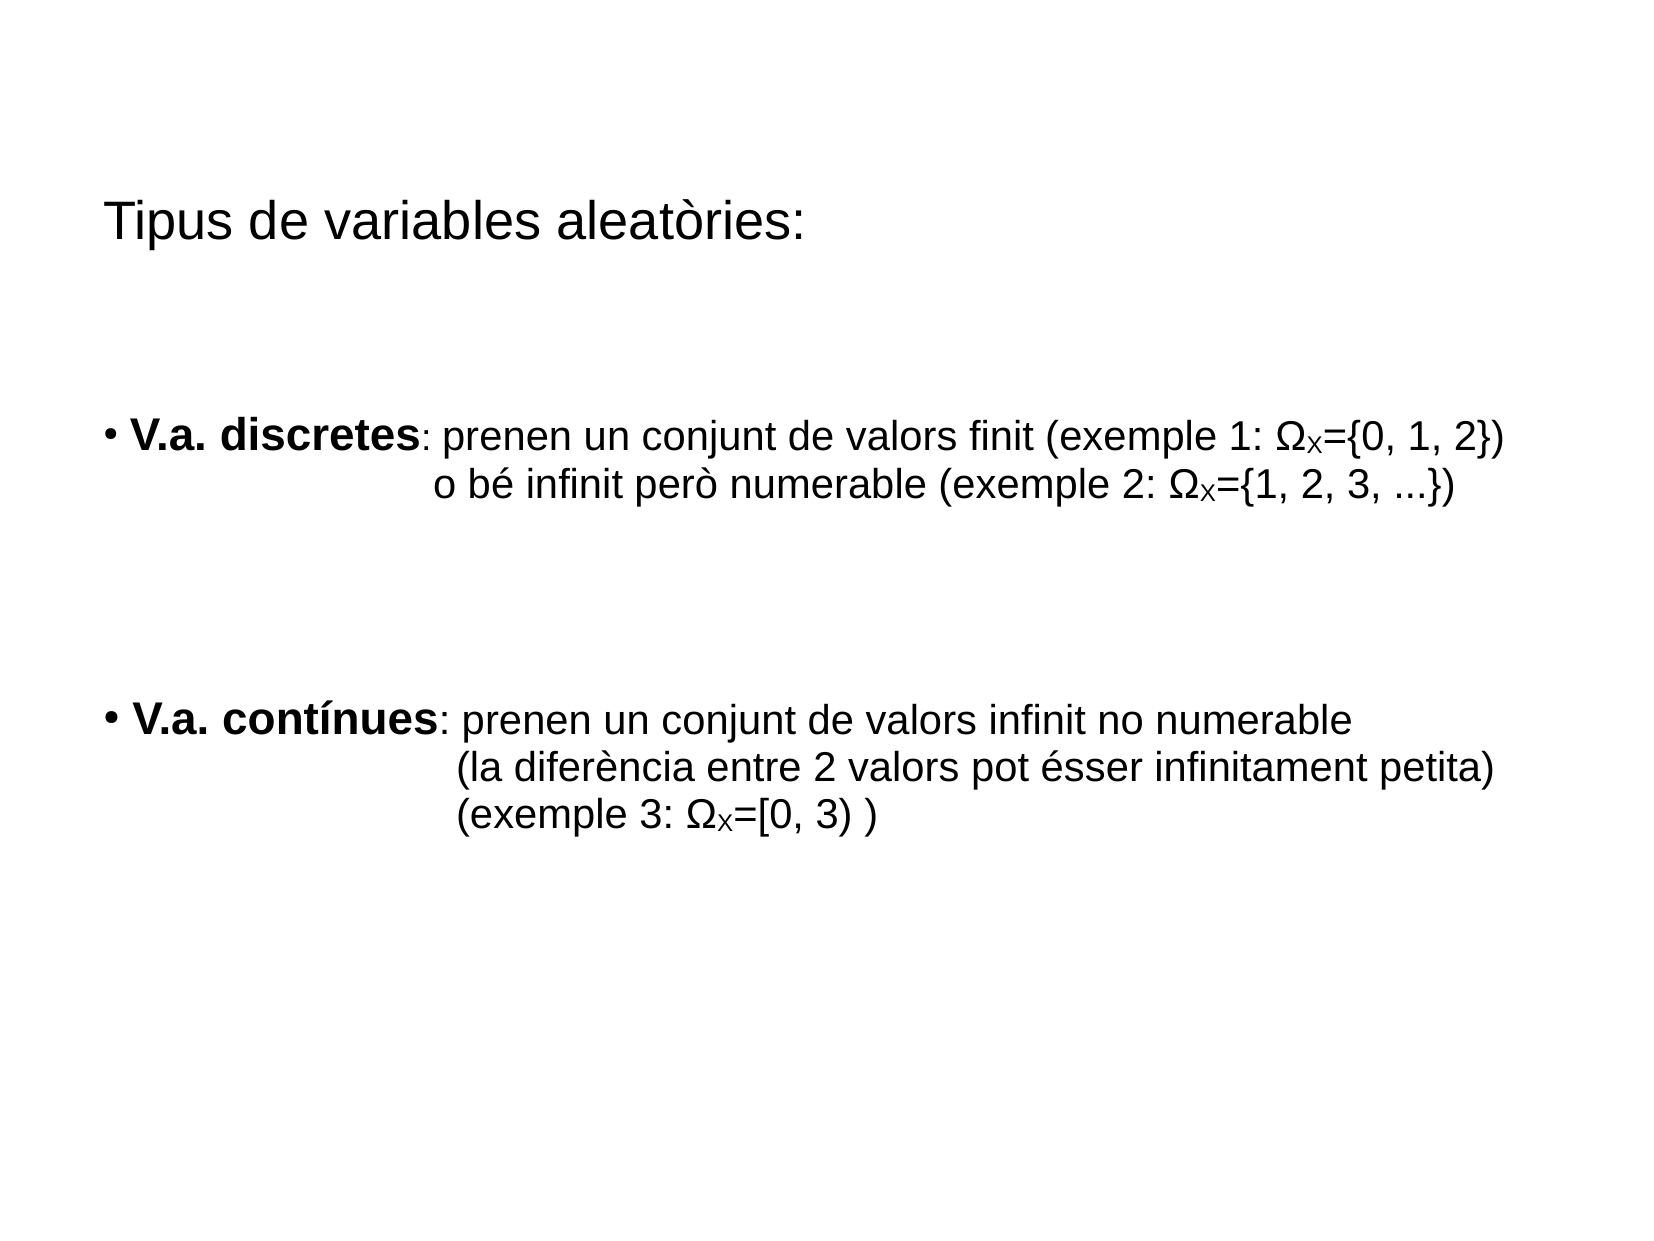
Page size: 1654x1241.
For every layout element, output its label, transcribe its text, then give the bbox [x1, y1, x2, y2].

text_box Tipus de variables aleatòries: V.a. discretes: prenen un conjunt de valors finit (exemple 1: ΩX={0, 1, 2}) o bé infinit però numerable (exemple 2: ΩX={1, 2, 3, ...}) V.a. contínues: prenen un conjunt de valors infinit no numerable (la diferència entre 2 valors pot ésser infinitament petita) (exemple 3: ΩX=[0, 3) ) [88, 183, 1654, 974]
